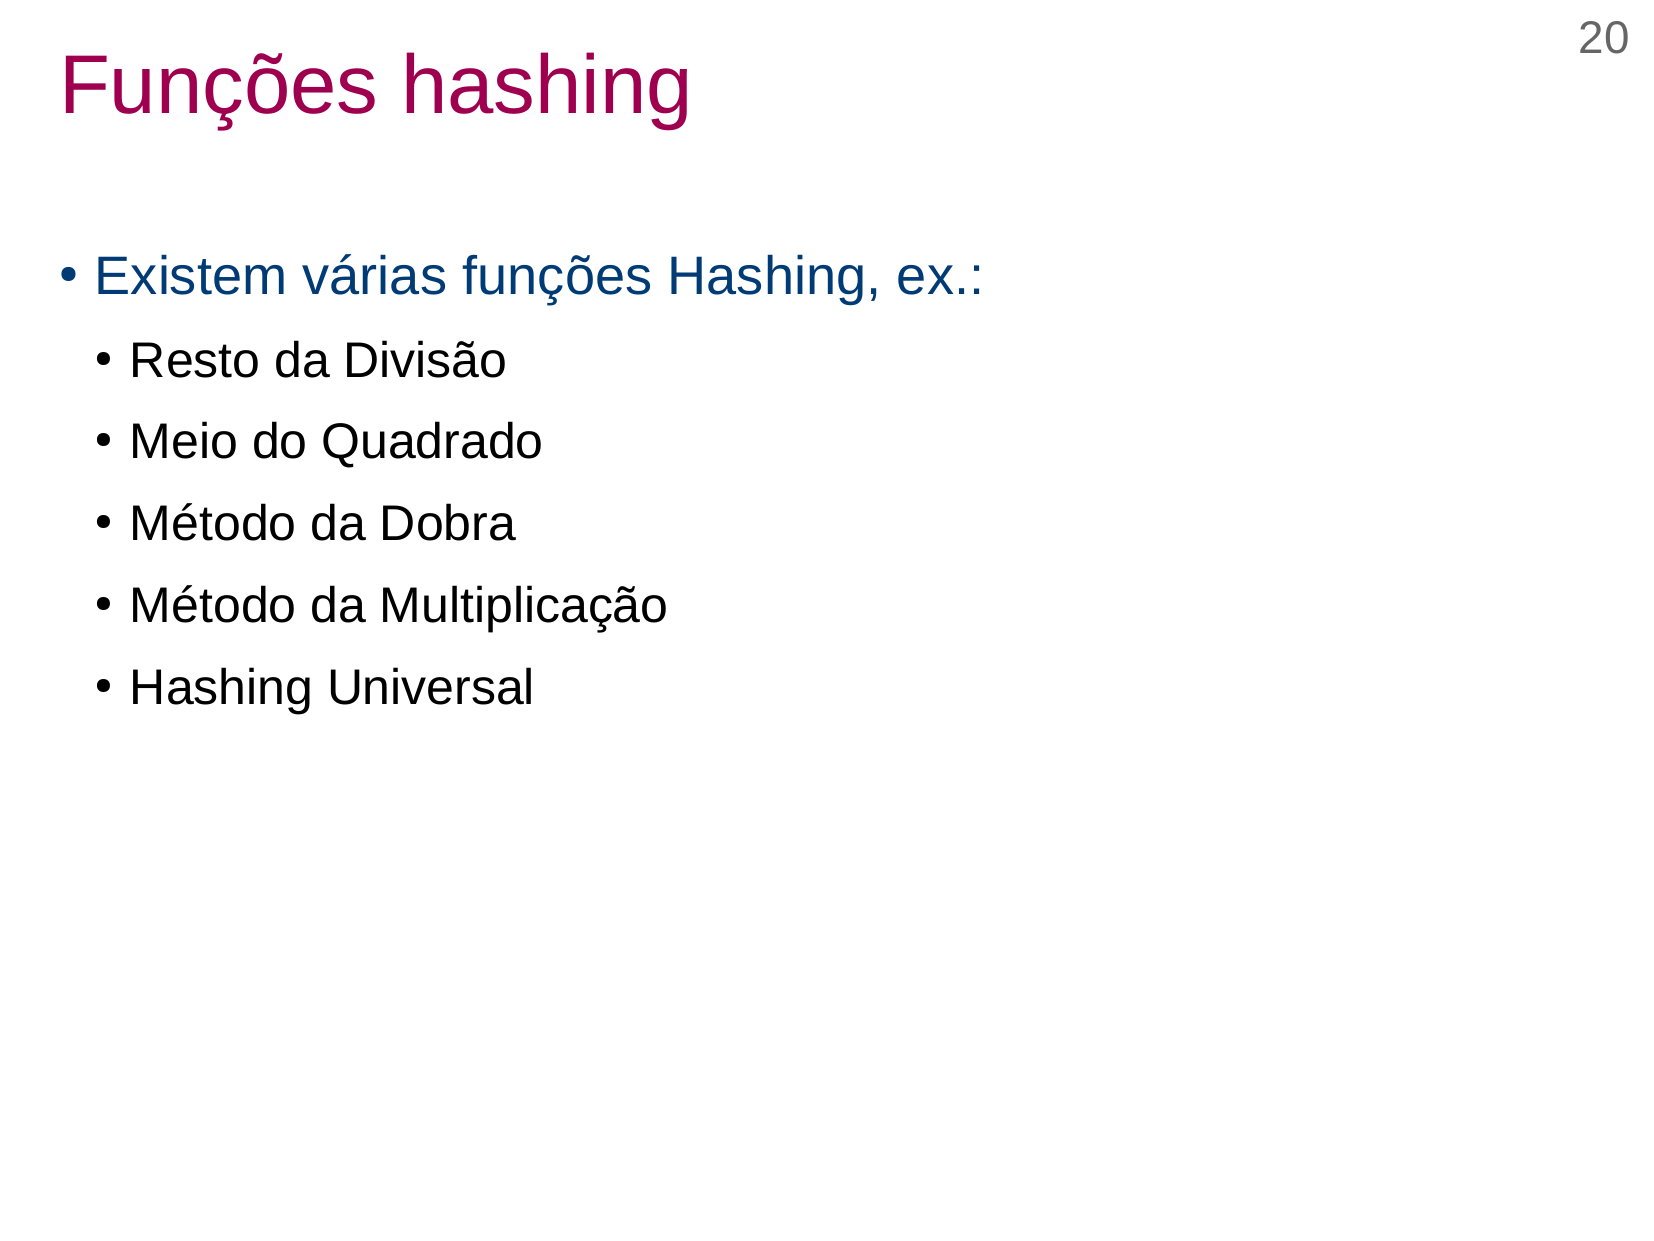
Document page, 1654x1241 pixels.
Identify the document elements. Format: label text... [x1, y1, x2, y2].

list Existem várias funções Hashing, ex.: Resto da Divisão Meio do Quadrado Método da Dobra Método da Multiplicação Hashing Universal [59, 236, 1595, 1211]
title Funções hashing [59, 29, 1595, 148]
